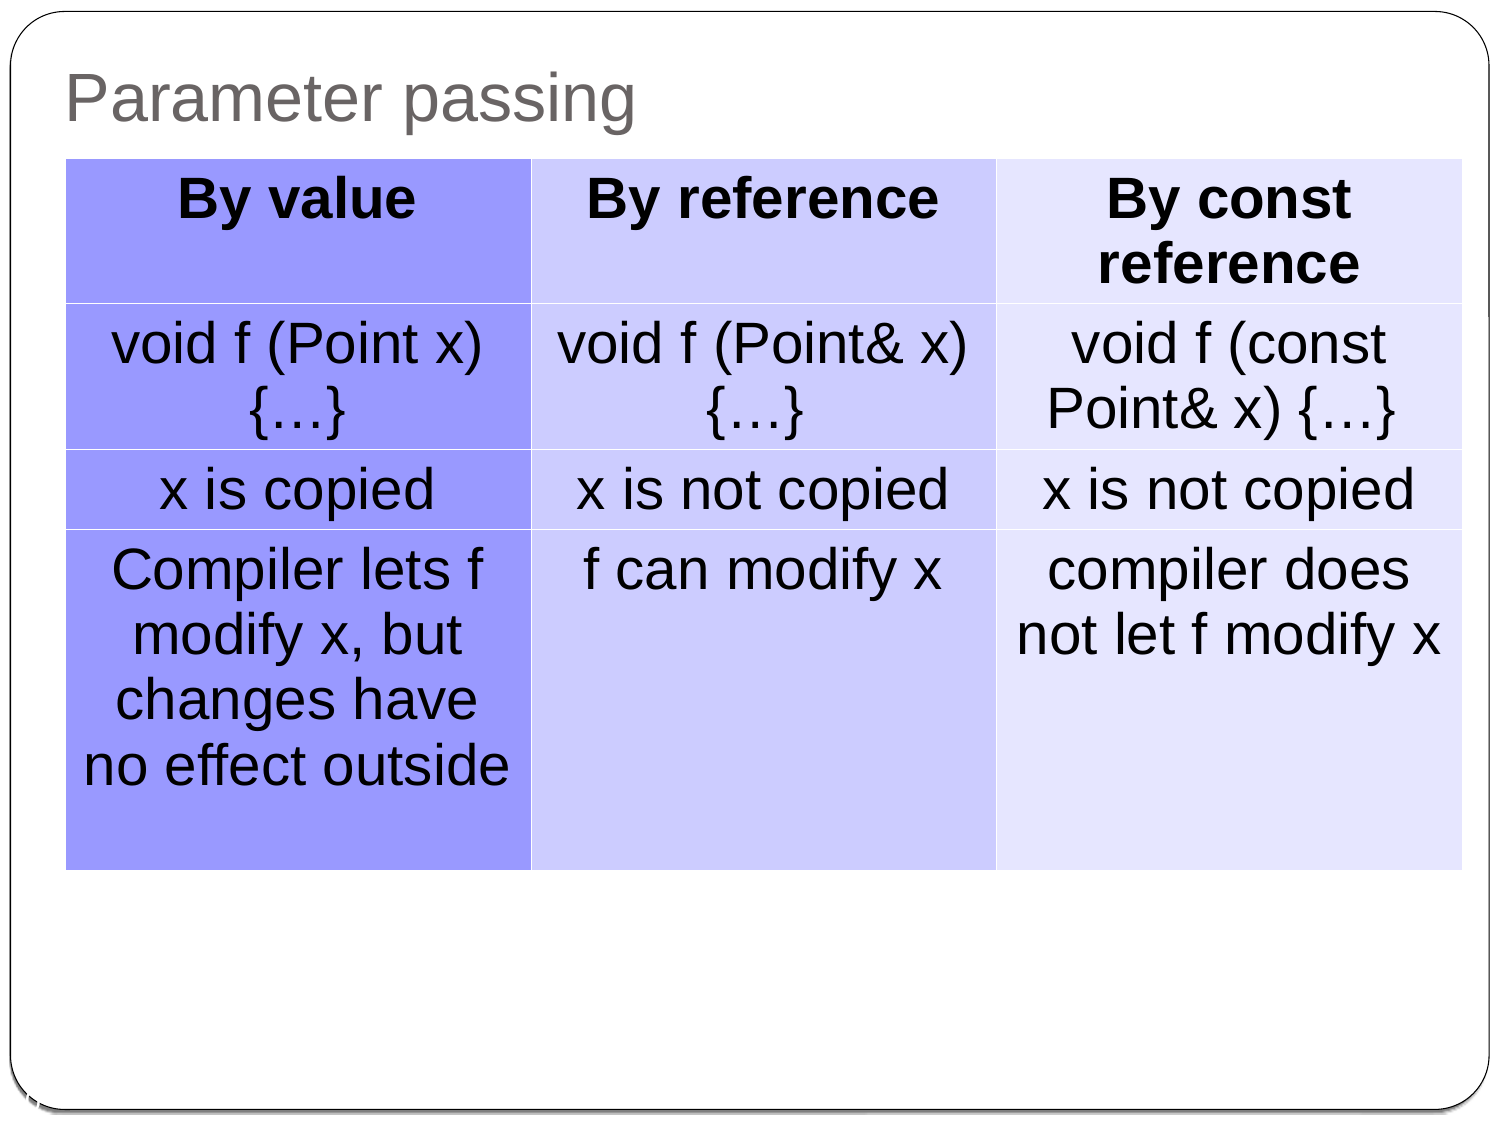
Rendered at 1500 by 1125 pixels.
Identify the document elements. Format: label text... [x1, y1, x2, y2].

table_cell x is not copied [532, 450, 996, 529]
title Parameter passing [50, 45, 1450, 150]
table_cell x is not copied [997, 450, 1462, 529]
table_header By value [66, 159, 531, 303]
table_cell void f (Point& x) {…} [532, 304, 996, 449]
table_cell void f (Point x) {…} [66, 304, 531, 449]
table_cell Compiler lets f modify x, but changes have no effect outside [66, 530, 531, 870]
table_header By reference [532, 159, 996, 303]
table_cell compiler does not let f modify x [997, 530, 1462, 870]
table_cell f can modify x [532, 530, 996, 870]
slide_number <number> [0, 1074, 50, 1125]
table_header By const reference [997, 159, 1462, 303]
table_cell void f (const Point& x) {…} [997, 304, 1462, 449]
table_cell x is copied [66, 450, 531, 529]
